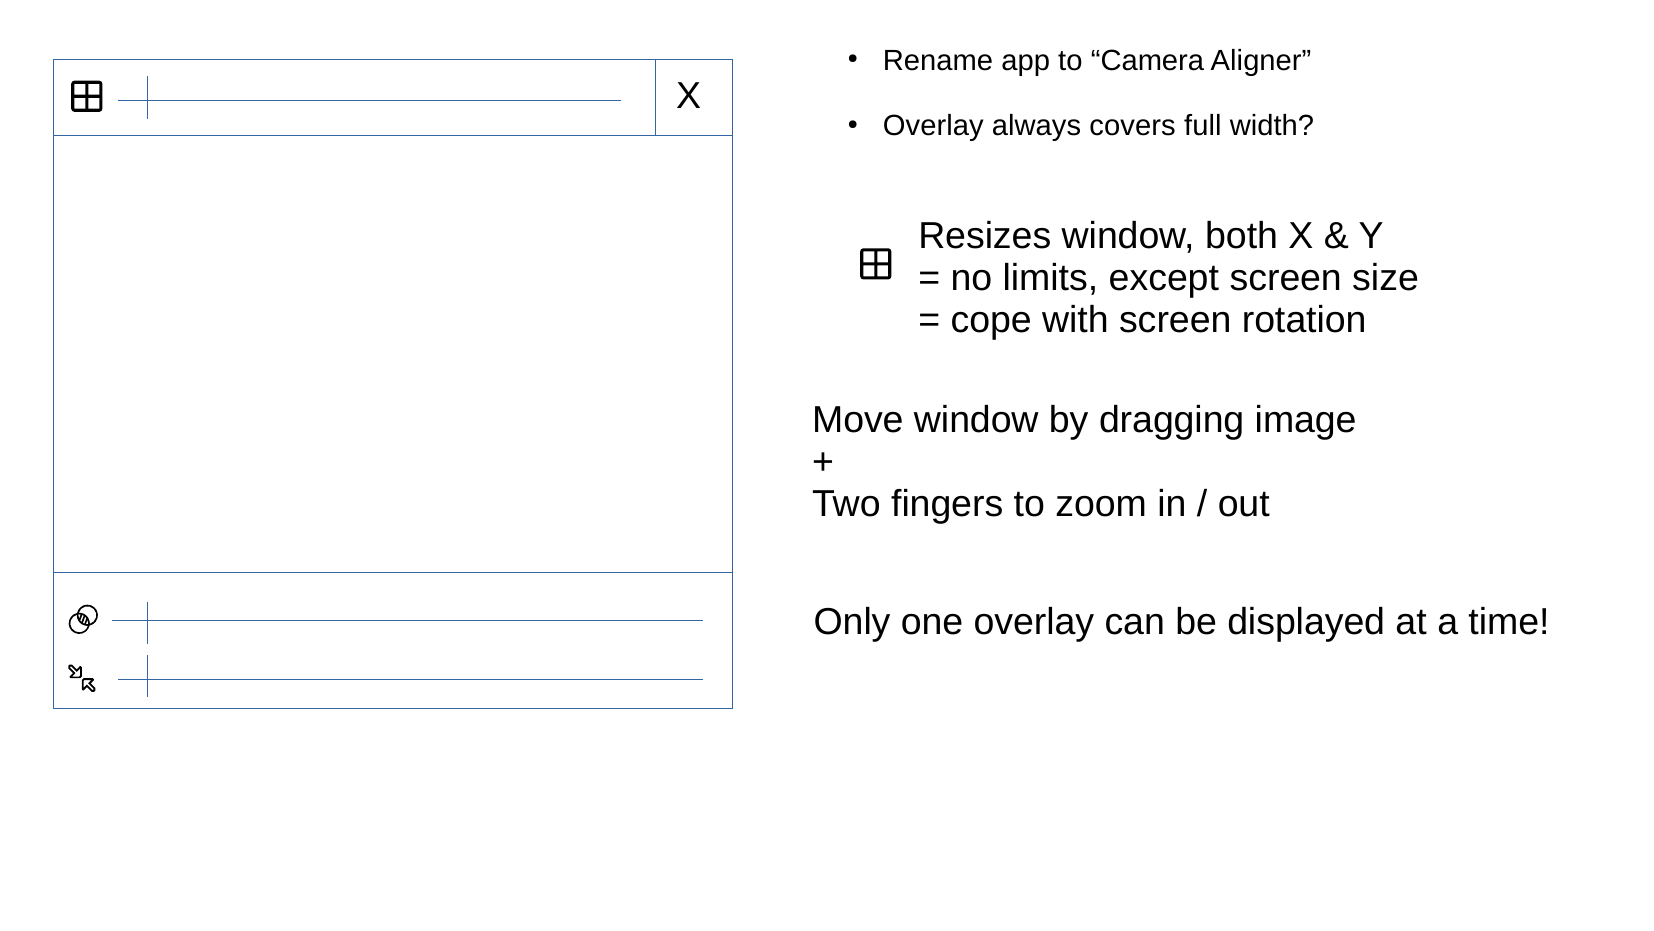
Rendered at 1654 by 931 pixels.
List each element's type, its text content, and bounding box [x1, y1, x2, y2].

text_box Resizes window, both X & Y = no limits, except screen size = cope with screen rotation [903, 206, 1434, 348]
text_box X [661, 67, 717, 125]
text_box Only one overlay can be displayed at a time! [798, 592, 1565, 650]
picture [67, 76, 107, 116]
picture [64, 661, 99, 696]
picture [66, 602, 101, 637]
text_box Move window by dragging image + Two fingers to zoom in / out [797, 390, 1372, 532]
text_box Rename app to “Camera Aligner” Overlay always covers full width? [832, 36, 1625, 178]
picture [856, 244, 896, 284]
